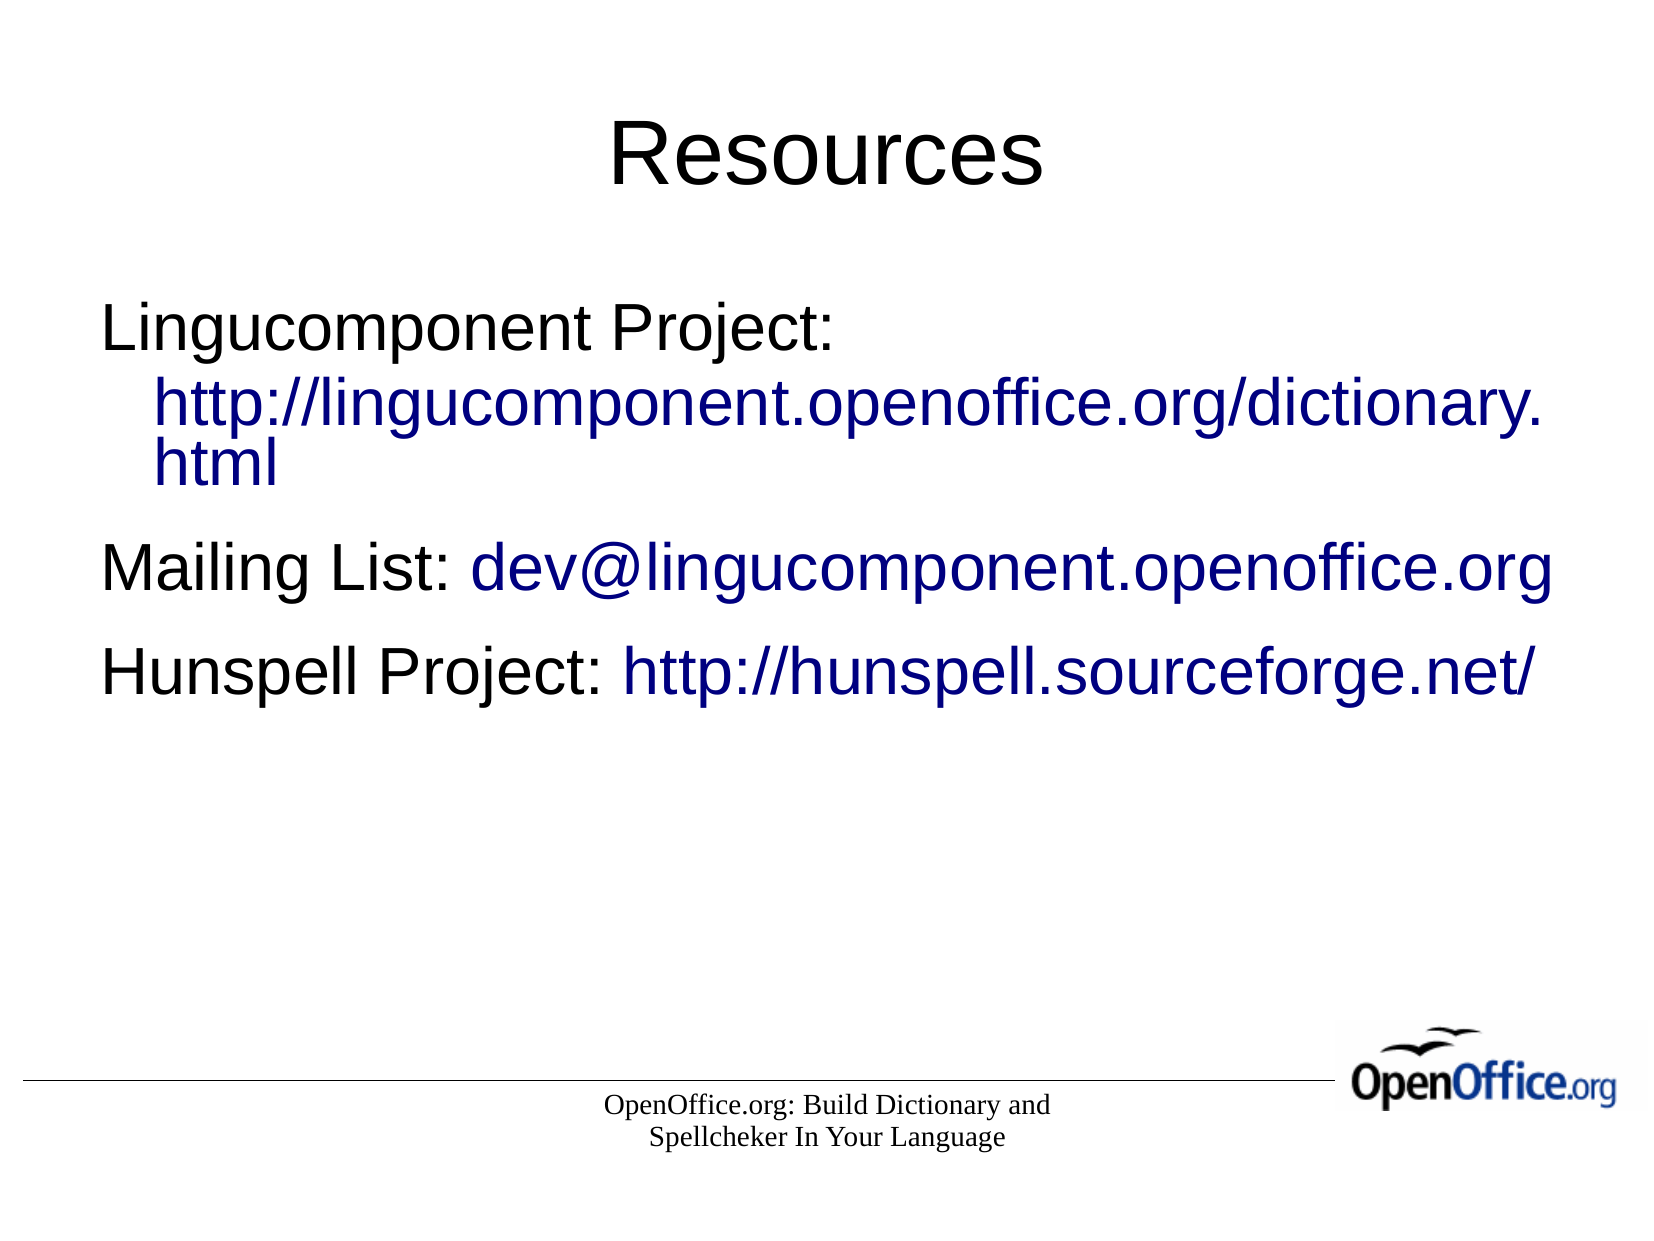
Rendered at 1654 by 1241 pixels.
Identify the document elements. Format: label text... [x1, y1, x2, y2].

picture [1335, 1020, 1648, 1111]
title Resources [82, 56, 1571, 250]
list Lingucomponent Project: http://lingucomponent.openoffice.org/dictionary.html Mailing List: dev@lingucomponent.openoffice.org Hunspell Project: http://hunspell.sourceforge.net/ [82, 290, 1571, 1094]
